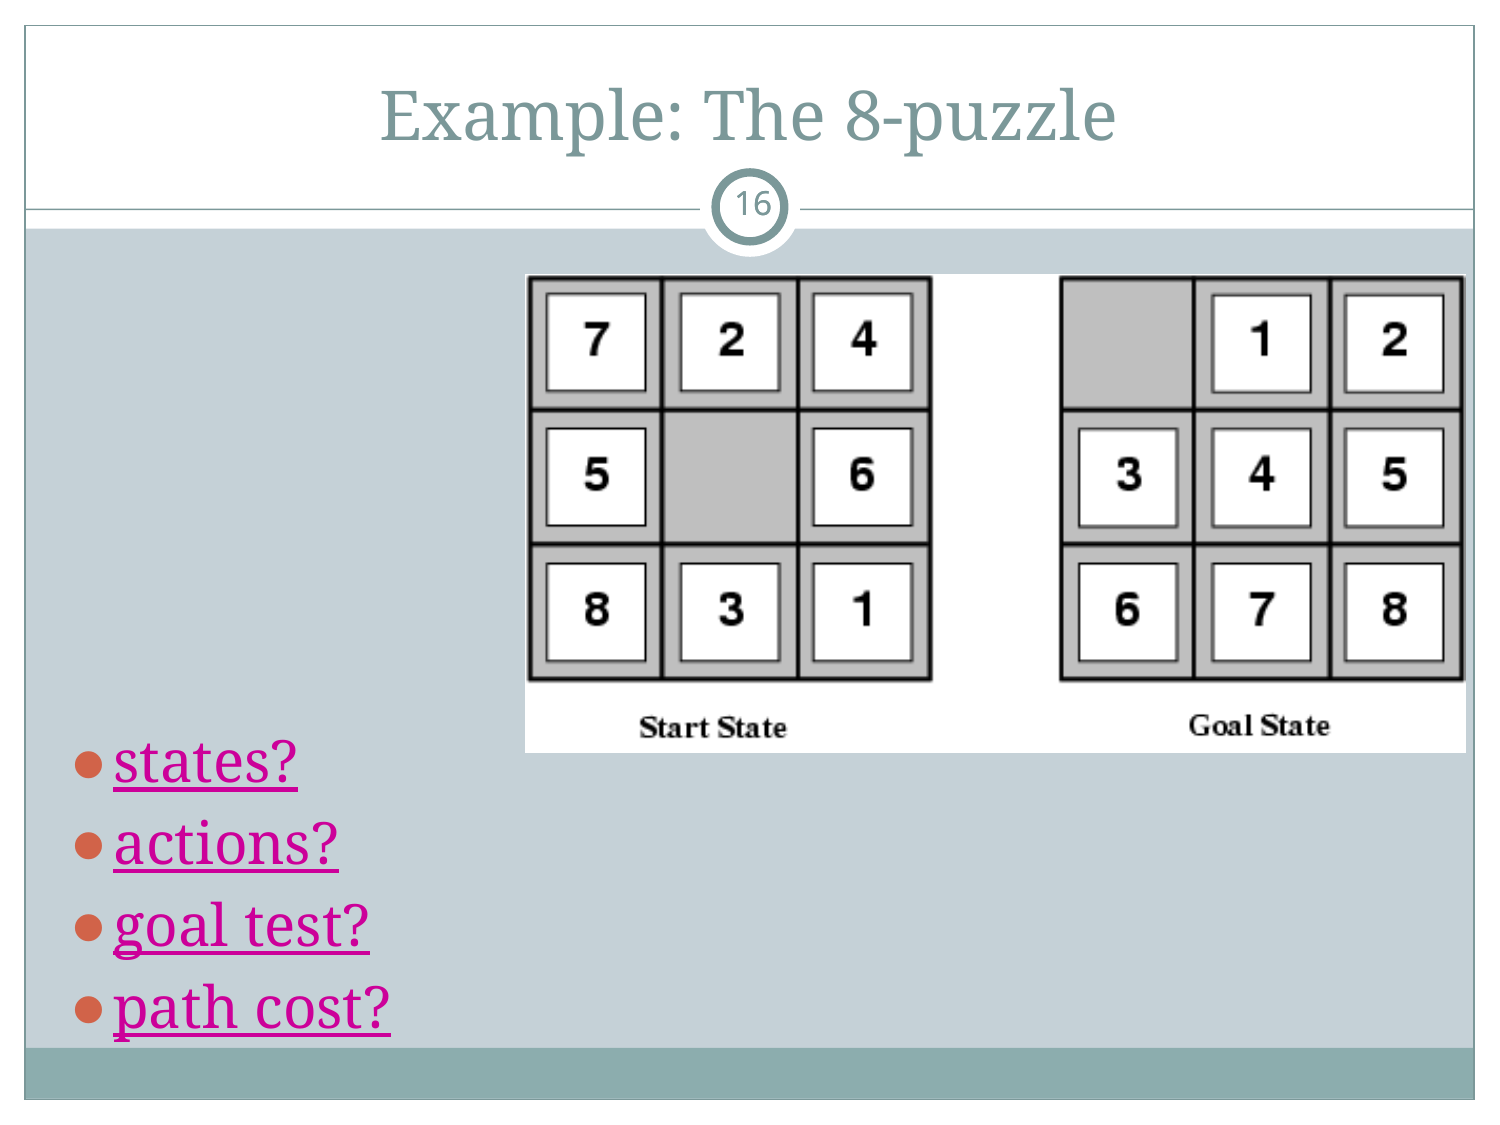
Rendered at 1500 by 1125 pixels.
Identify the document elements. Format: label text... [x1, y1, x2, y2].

list states? actions? goal test? path cost? [49, 250, 1445, 1001]
picture [525, 274, 1466, 753]
slide_number <number> [715, 168, 791, 241]
title Example: The 8-puzzle [49, 37, 1450, 162]
